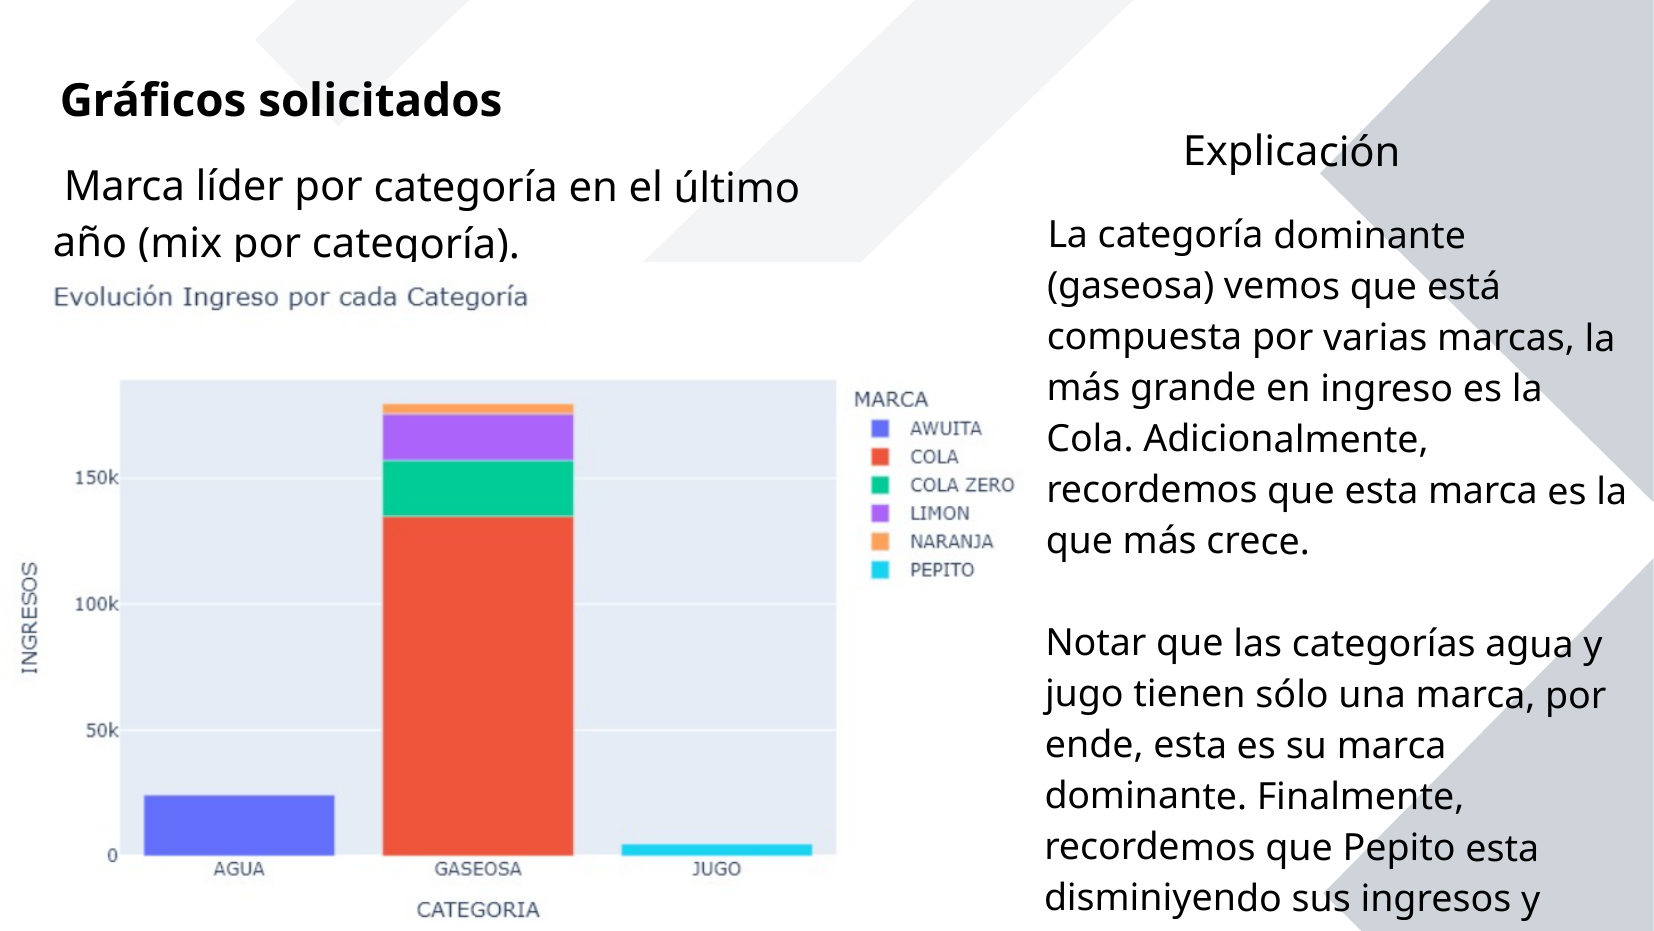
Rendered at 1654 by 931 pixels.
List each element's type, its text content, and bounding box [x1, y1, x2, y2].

text_box Gráficos solicitados [45, 60, 631, 138]
picture [0, 262, 1030, 931]
text_box Marca líder por categoría en el último año (mix por categoría). [38, 147, 879, 262]
text_box La categoría dominante (gaseosa) vemos que está compuesta por varias marcas, la más grande en ingreso es la Cola. Adicionalmente, recordemos que esta marca es la que más crece. Notar que las categorías agua y jugo tienen sólo una marca, por ende, esta es su marca dominante. Finalmente, recordemos que Pepito esta disminiyendo sus ingresos y Awuita aumentando (de 2020 a 2021). [1030, 199, 1654, 829]
text_box Explicación [983, 112, 1600, 261]
